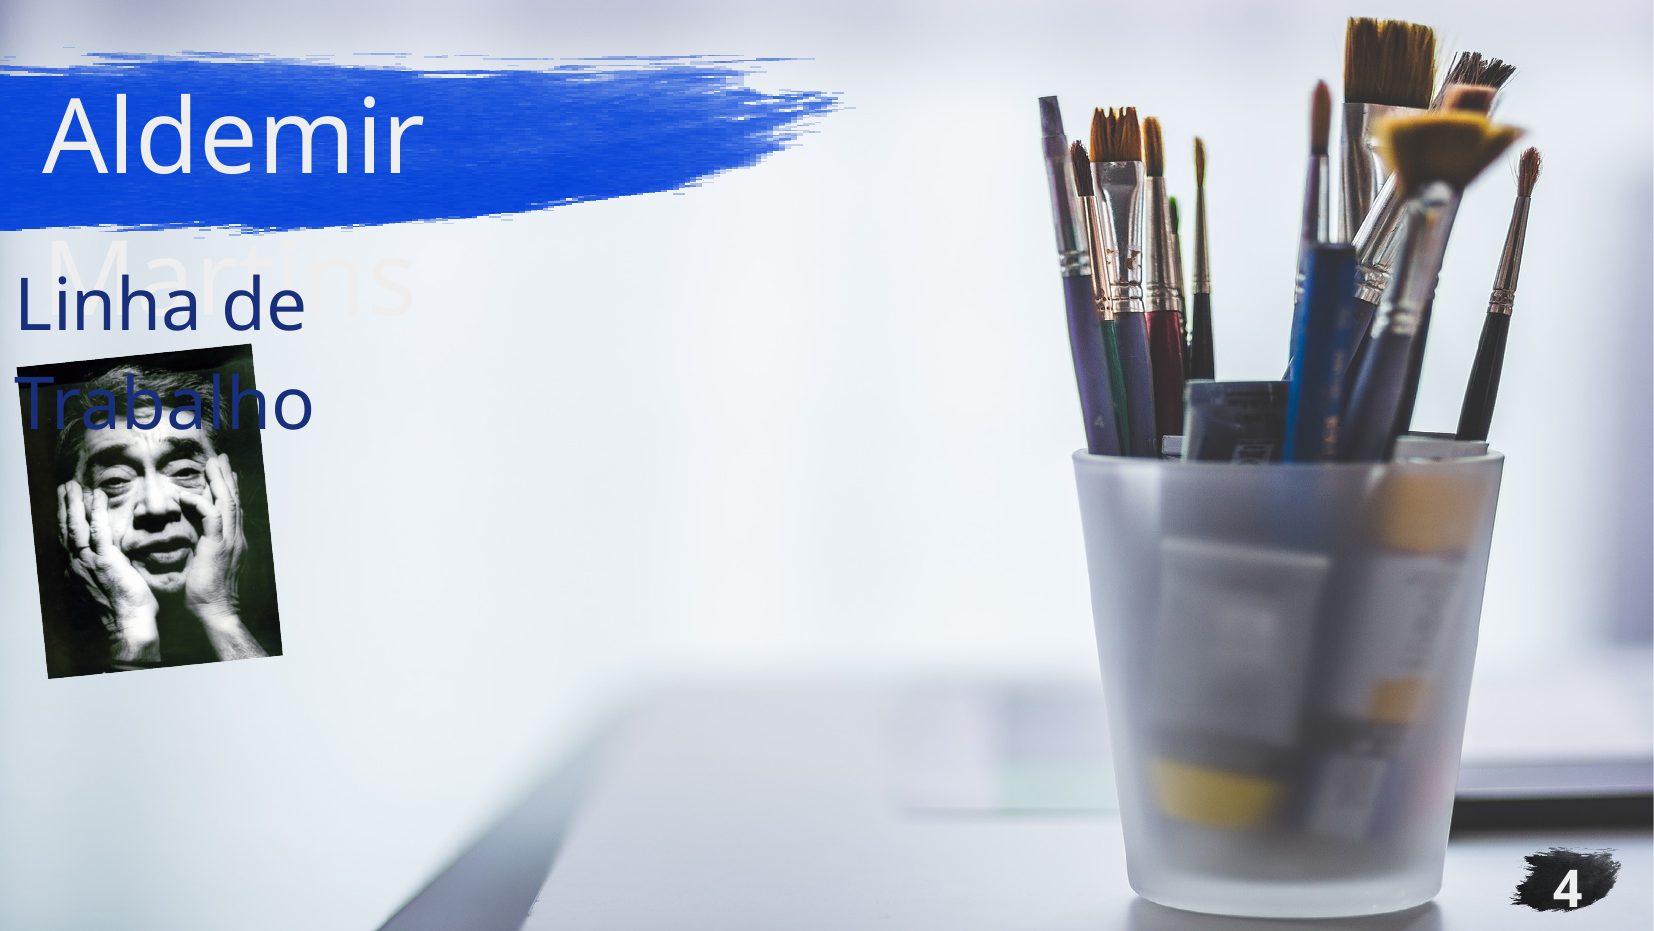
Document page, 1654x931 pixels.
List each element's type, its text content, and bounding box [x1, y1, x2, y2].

text_box Aldemir Martins [27, 54, 719, 278]
picture [0, 0, 1654, 931]
text_box Linha de Trabalho [0, 245, 636, 335]
